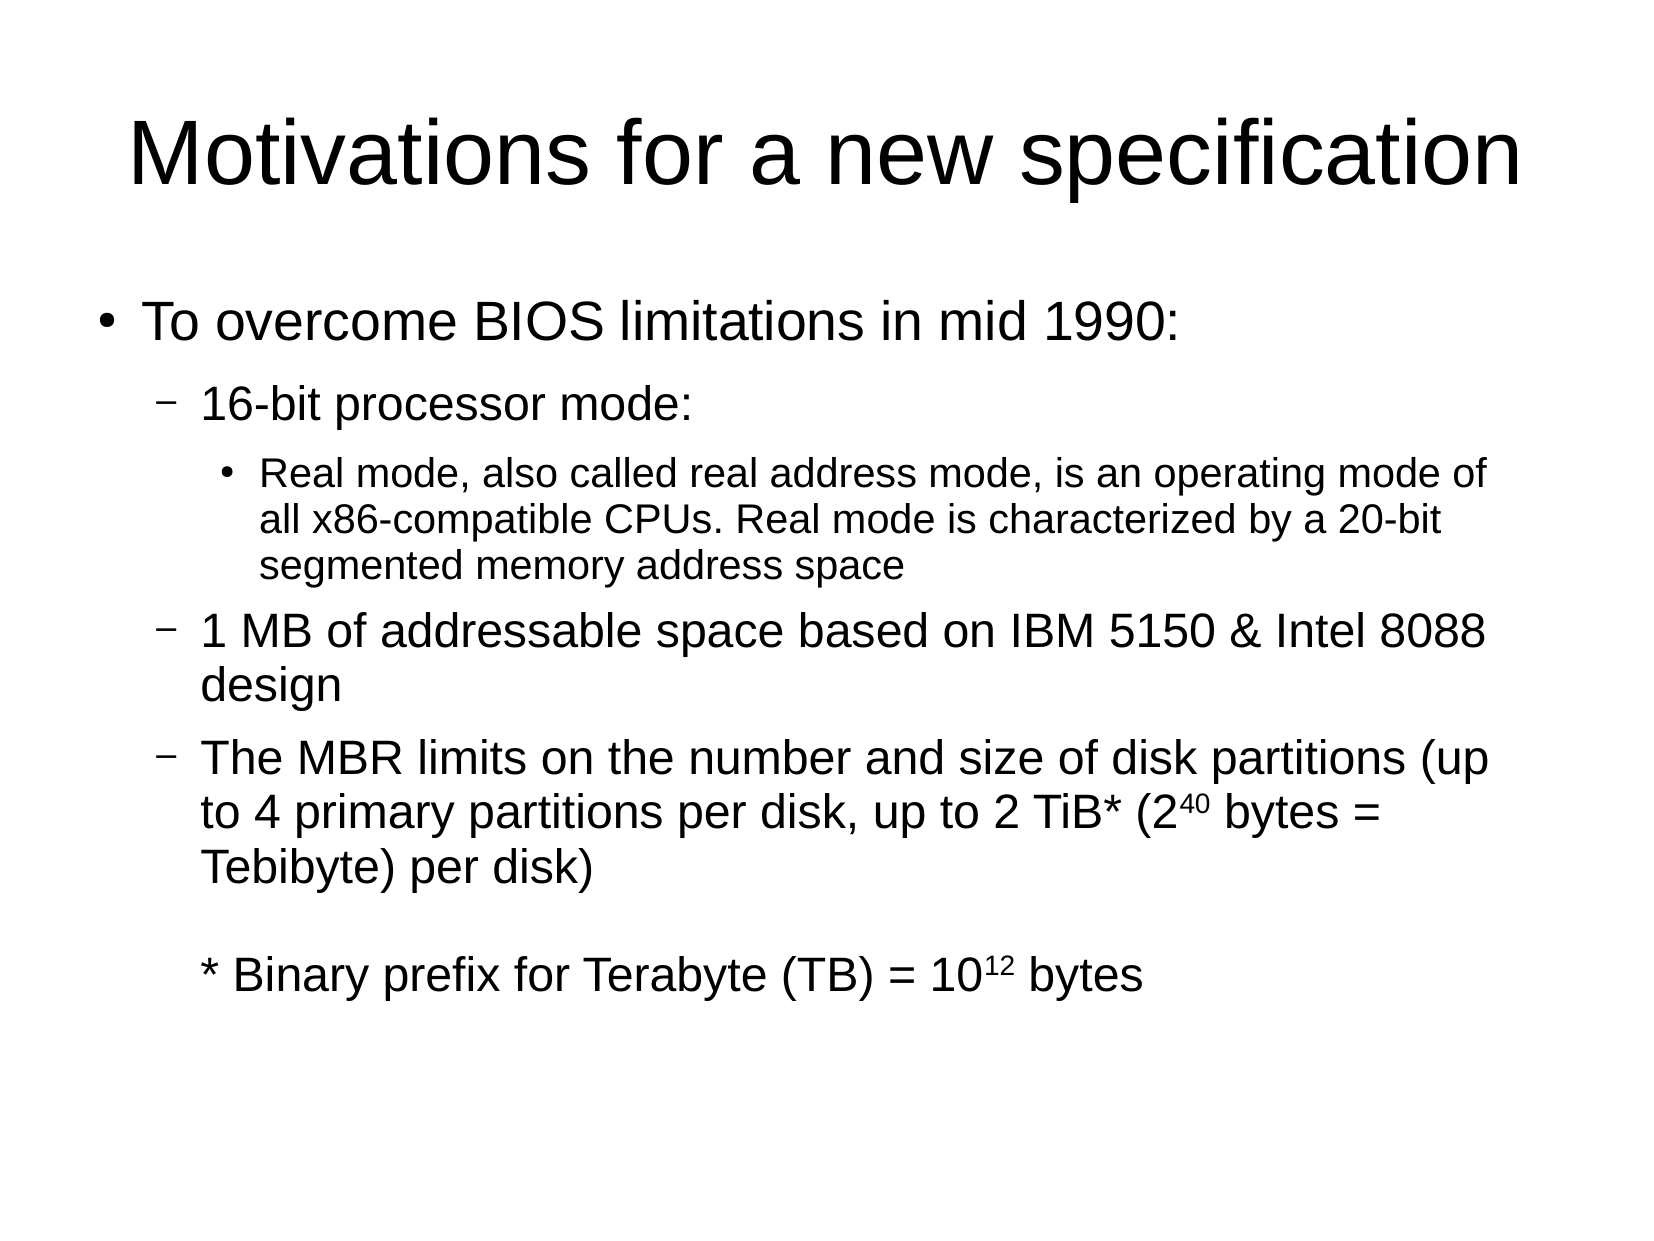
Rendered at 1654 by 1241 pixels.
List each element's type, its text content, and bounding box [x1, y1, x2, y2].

list To overcome BIOS limitations in mid 1990: 16-bit processor mode: Real mode, also called real address mode, is an operating mode of all x86-compatible CPUs. Real mode is characterized by a 20-bit segmented memory address space 1 MB of addressable space based on IBM 5150 & Intel 8088 design The MBR limits on the number and size of disk partitions (up to 4 primary partitions per disk, up to 2 TiB* (240 bytes = Tebibyte) per disk) * Binary prefix for Terabyte (TB) = 1012 bytes [82, 290, 1538, 1010]
title Motivations for a new specification [82, 49, 1571, 257]
